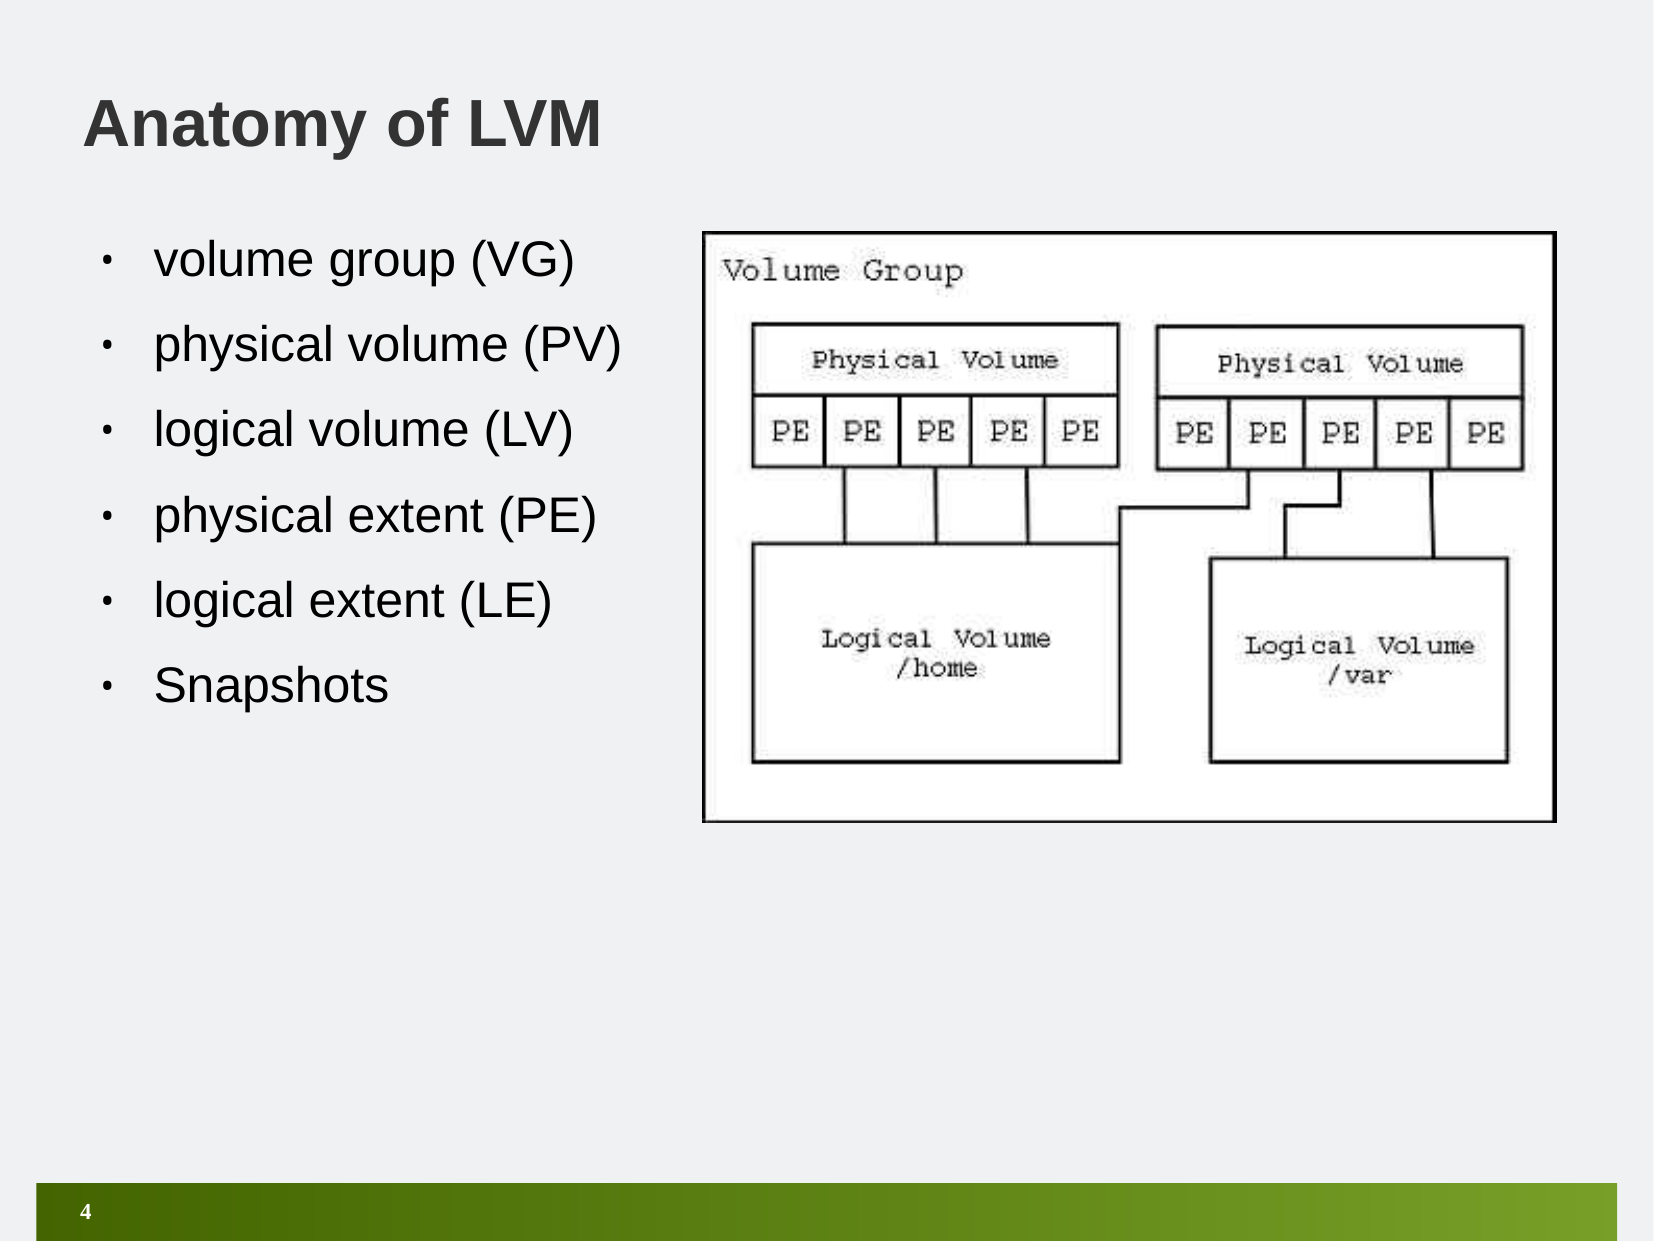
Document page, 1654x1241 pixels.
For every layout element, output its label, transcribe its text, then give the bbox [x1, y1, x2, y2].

title Anatomy of LVM [82, 49, 1571, 198]
picture [0, 0, 1654, 1241]
list volume group (VG) physical volume (PV) logical volume (LV) physical extent (PE) logical extent (LE) Snapshots [82, 231, 1571, 1050]
